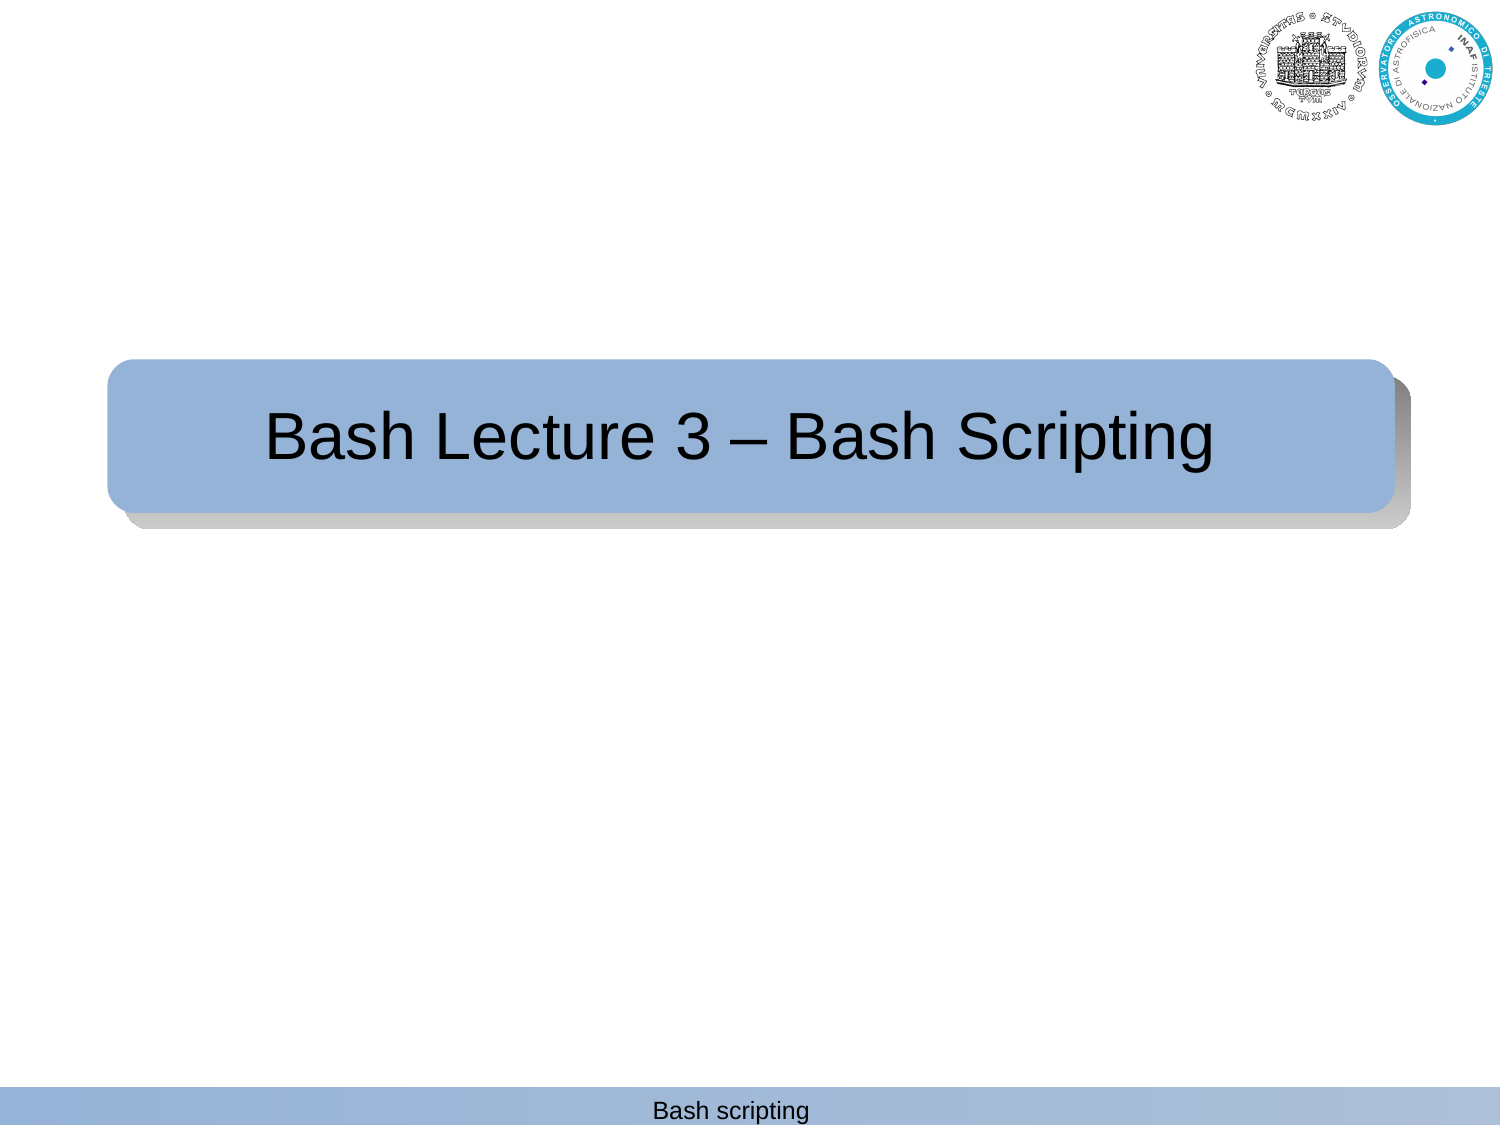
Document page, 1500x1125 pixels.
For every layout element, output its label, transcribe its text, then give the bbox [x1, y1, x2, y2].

text_box Bash Lecture 3 – Bash Scripting [112, 373, 1388, 492]
picture [1252, 0, 1500, 149]
